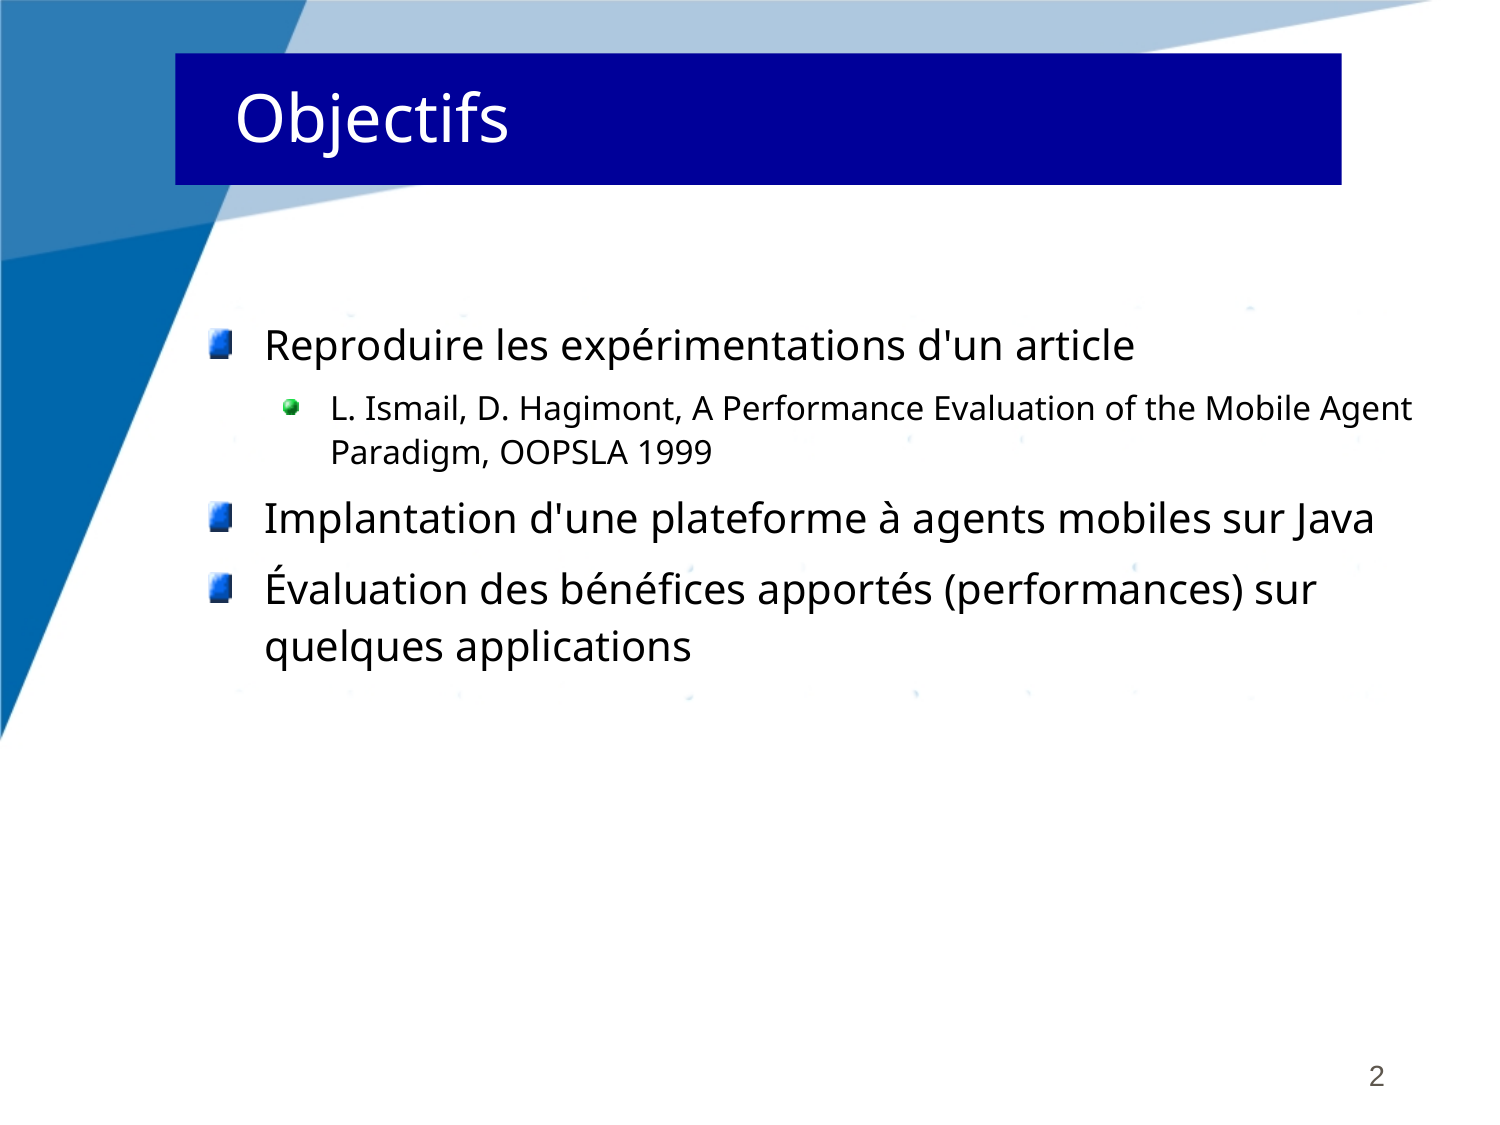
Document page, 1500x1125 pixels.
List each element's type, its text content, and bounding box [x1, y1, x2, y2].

list Reproduire les expérimentations d'un article L. Ismail, D. Hagimont, A Performance Evaluation of the Mobile Agent Paradigm, OOPSLA 1999 Implantation d'une plateforme à agents mobiles sur Java Évaluation des bénéfices apportés (performances) sur quelques applications [208, 315, 1420, 868]
title Objectifs [175, 53, 1342, 185]
picture [0, 0, 1500, 842]
